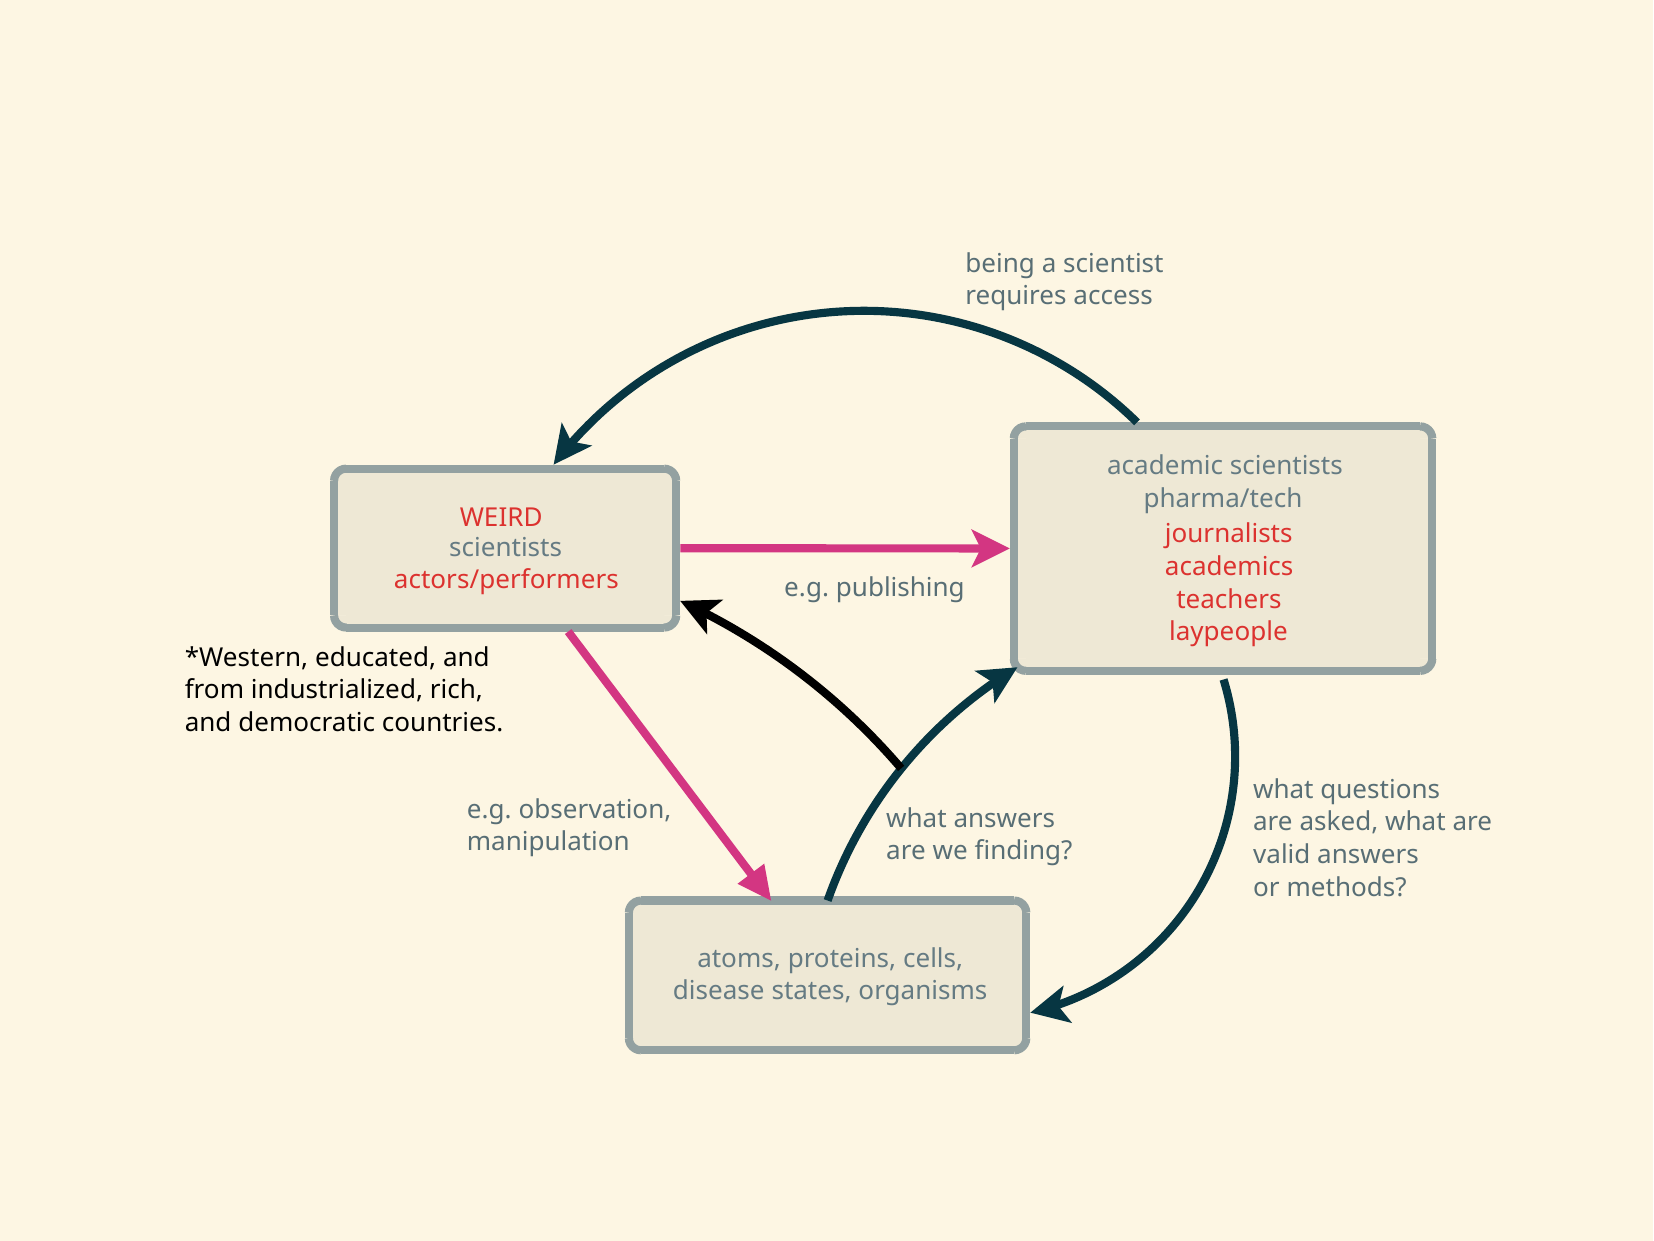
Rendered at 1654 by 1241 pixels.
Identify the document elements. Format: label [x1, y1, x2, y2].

picture [133, 241, 1520, 1058]
